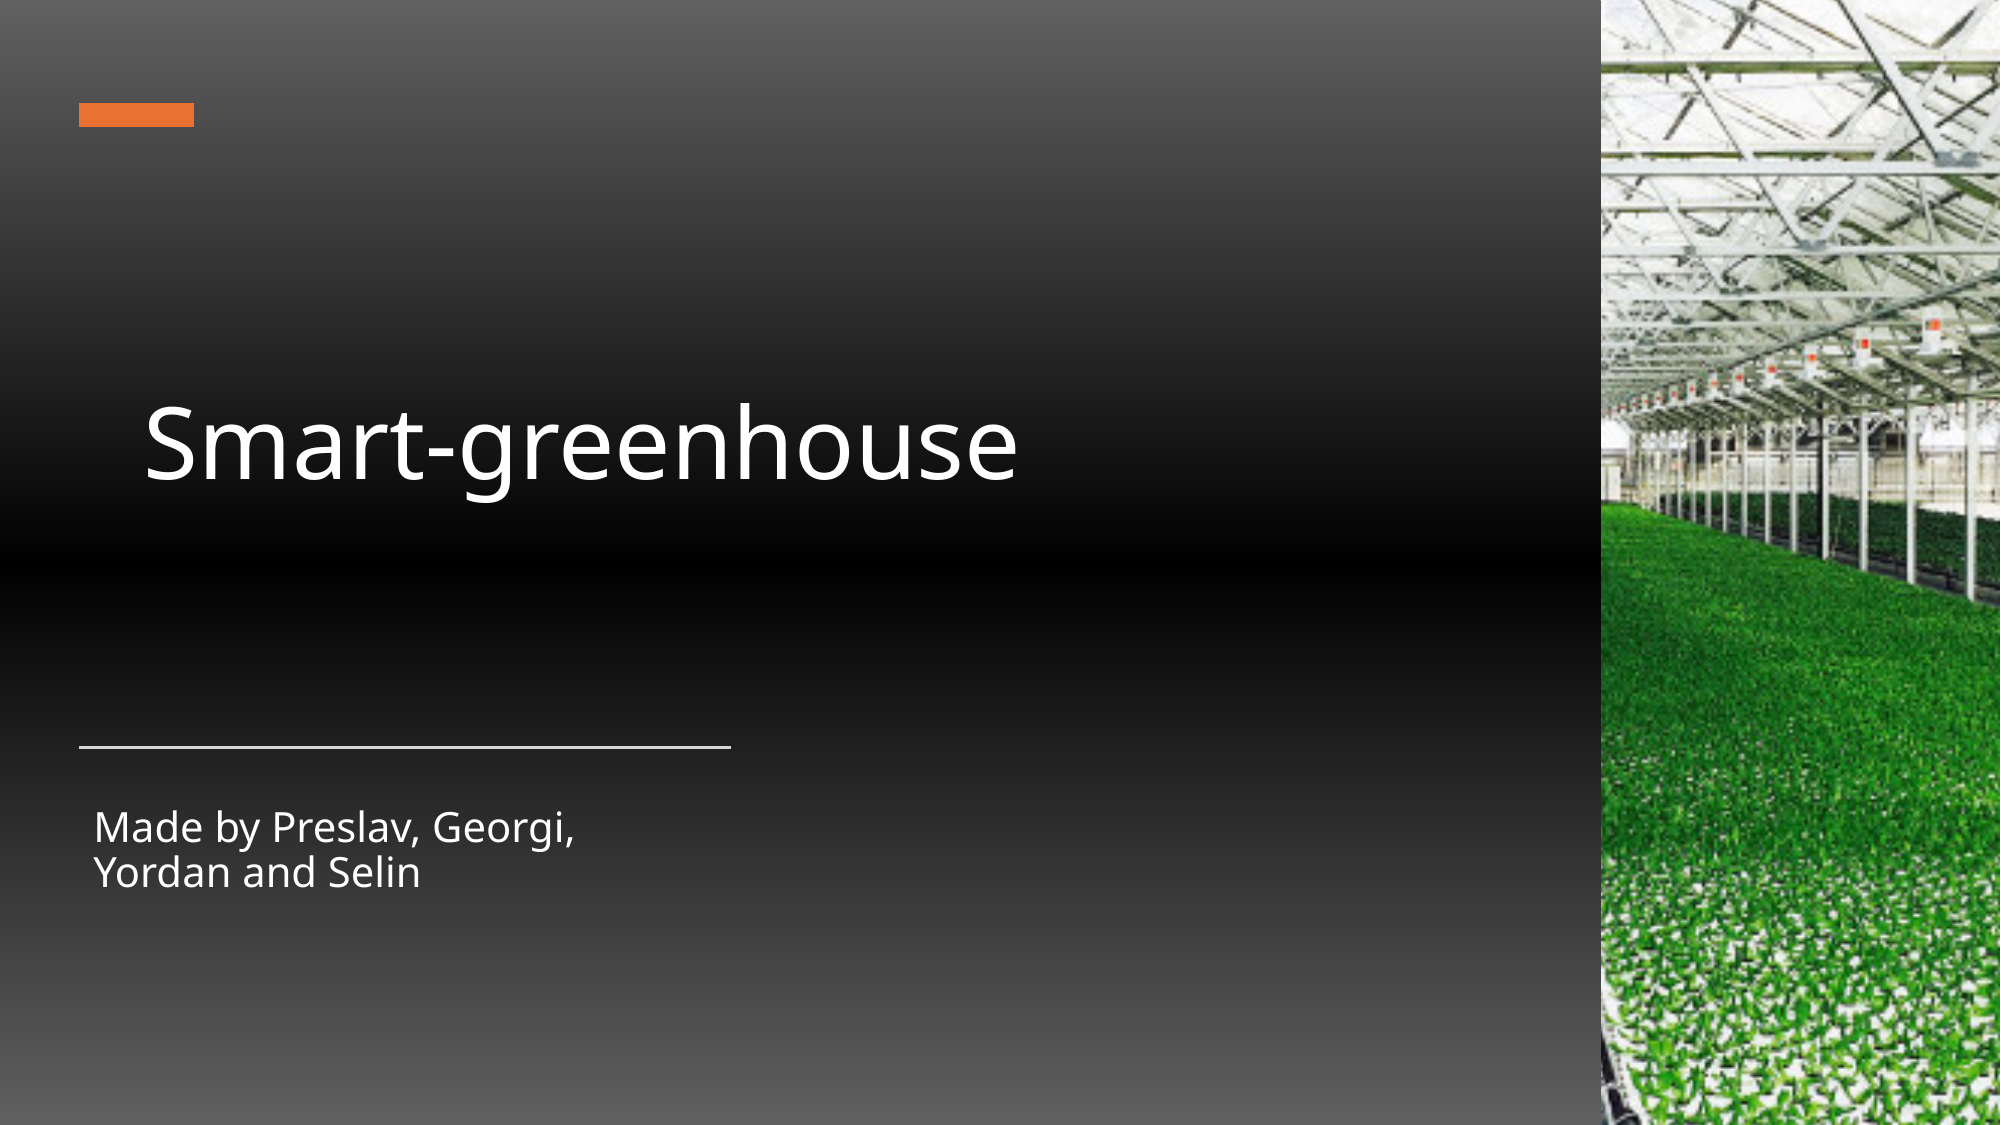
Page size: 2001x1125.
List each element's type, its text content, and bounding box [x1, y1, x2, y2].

subtitle Made by Preslav, Georgi, Yordan and Selin [78, 799, 739, 998]
title Smart-greenhouse [78, 184, 1088, 710]
text_box [0, 0, 1601, 1125]
picture [1601, 0, 2000, 1125]
